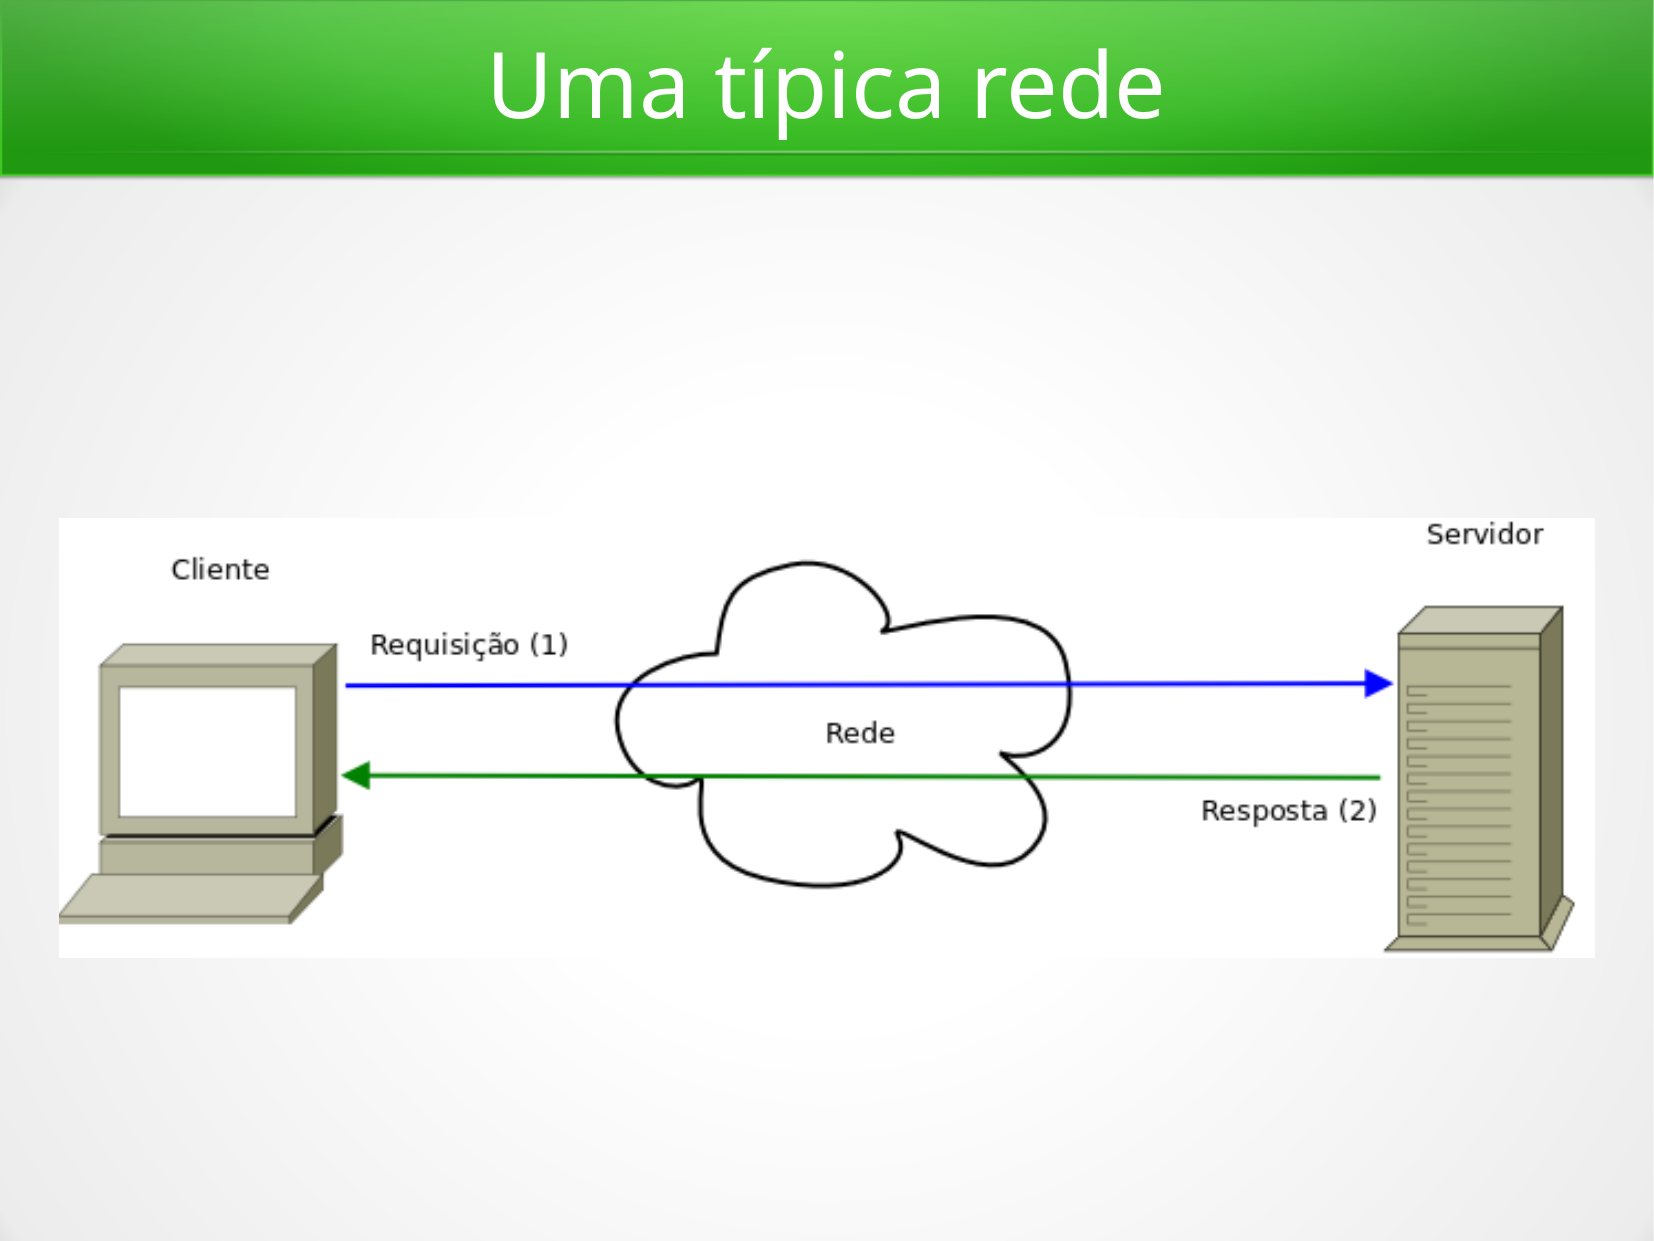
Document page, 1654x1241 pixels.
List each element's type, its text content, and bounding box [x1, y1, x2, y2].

title Uma típica rede [82, 11, 1571, 154]
picture [0, 0, 1654, 1241]
